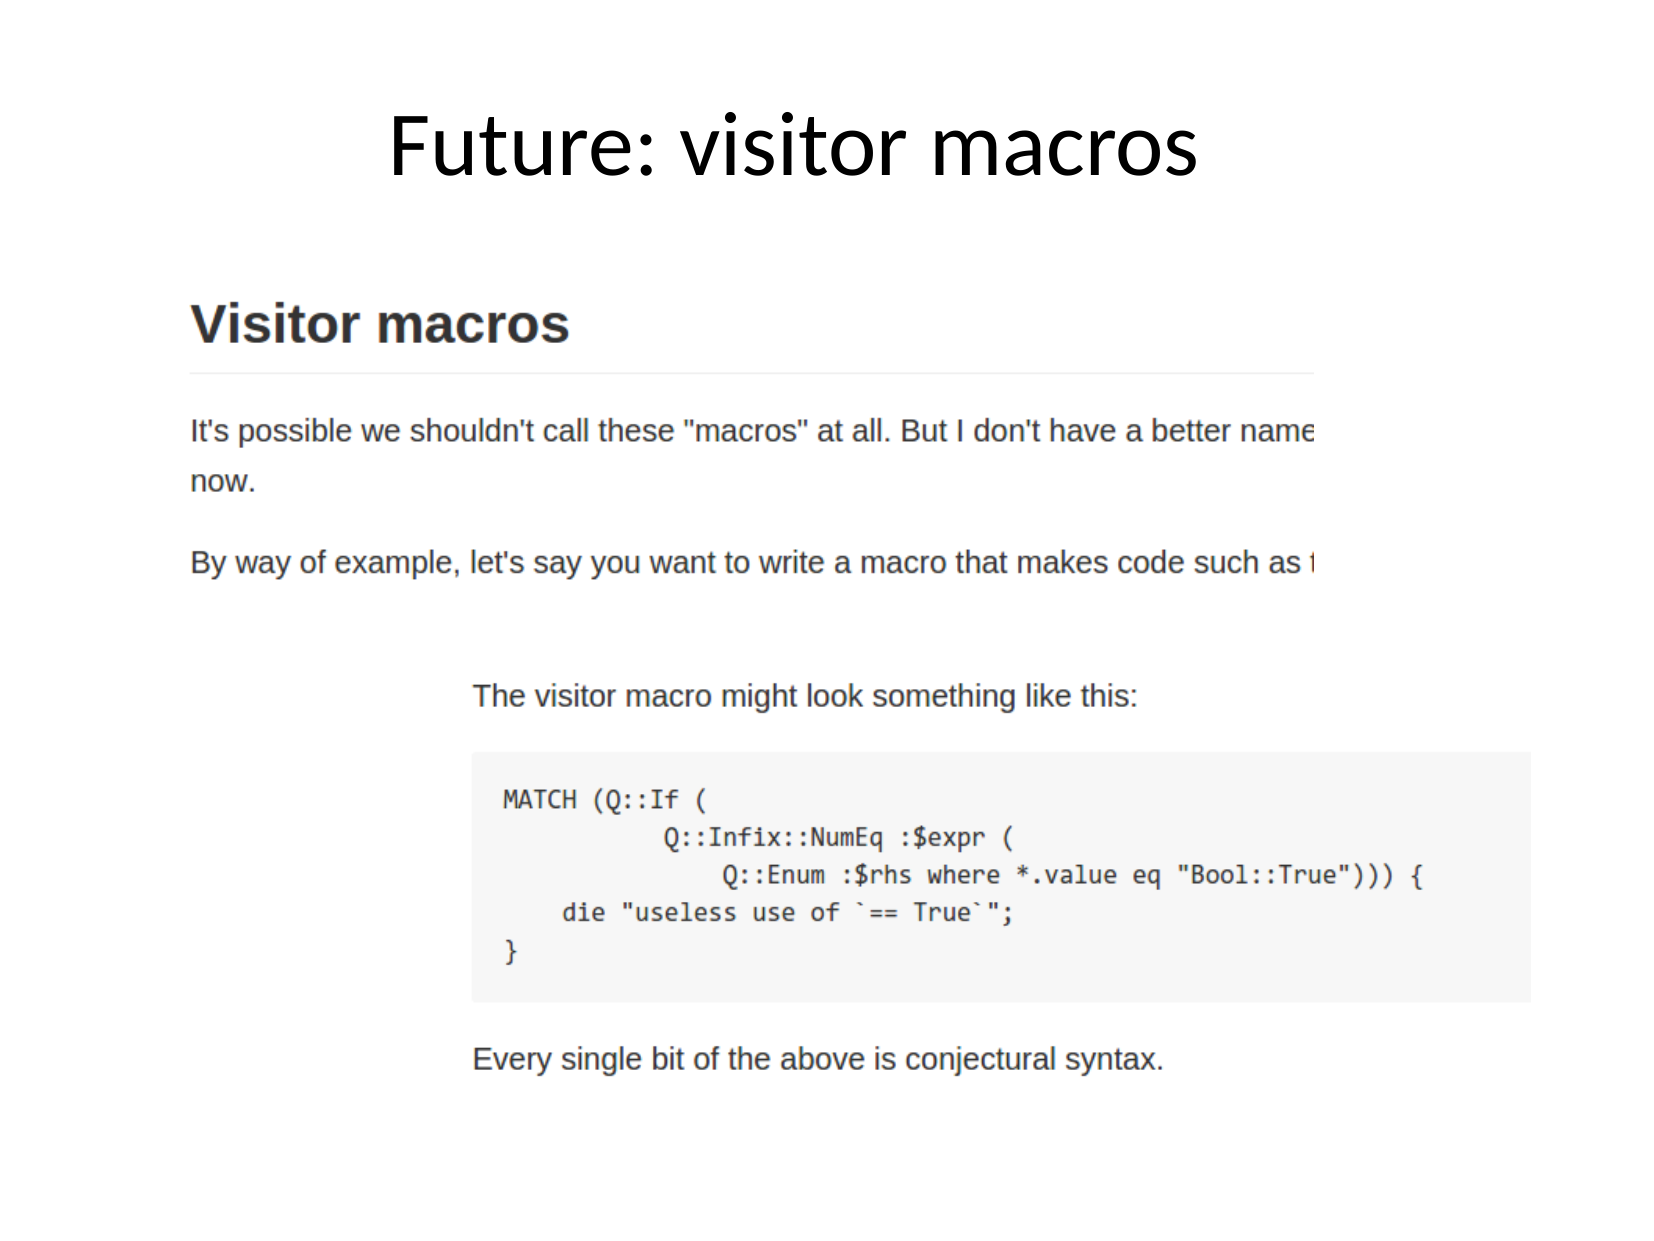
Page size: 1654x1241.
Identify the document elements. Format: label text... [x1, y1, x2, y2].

title Future: visitor macros [60, 49, 1531, 257]
picture [165, 285, 1314, 601]
picture [458, 660, 1531, 1096]
